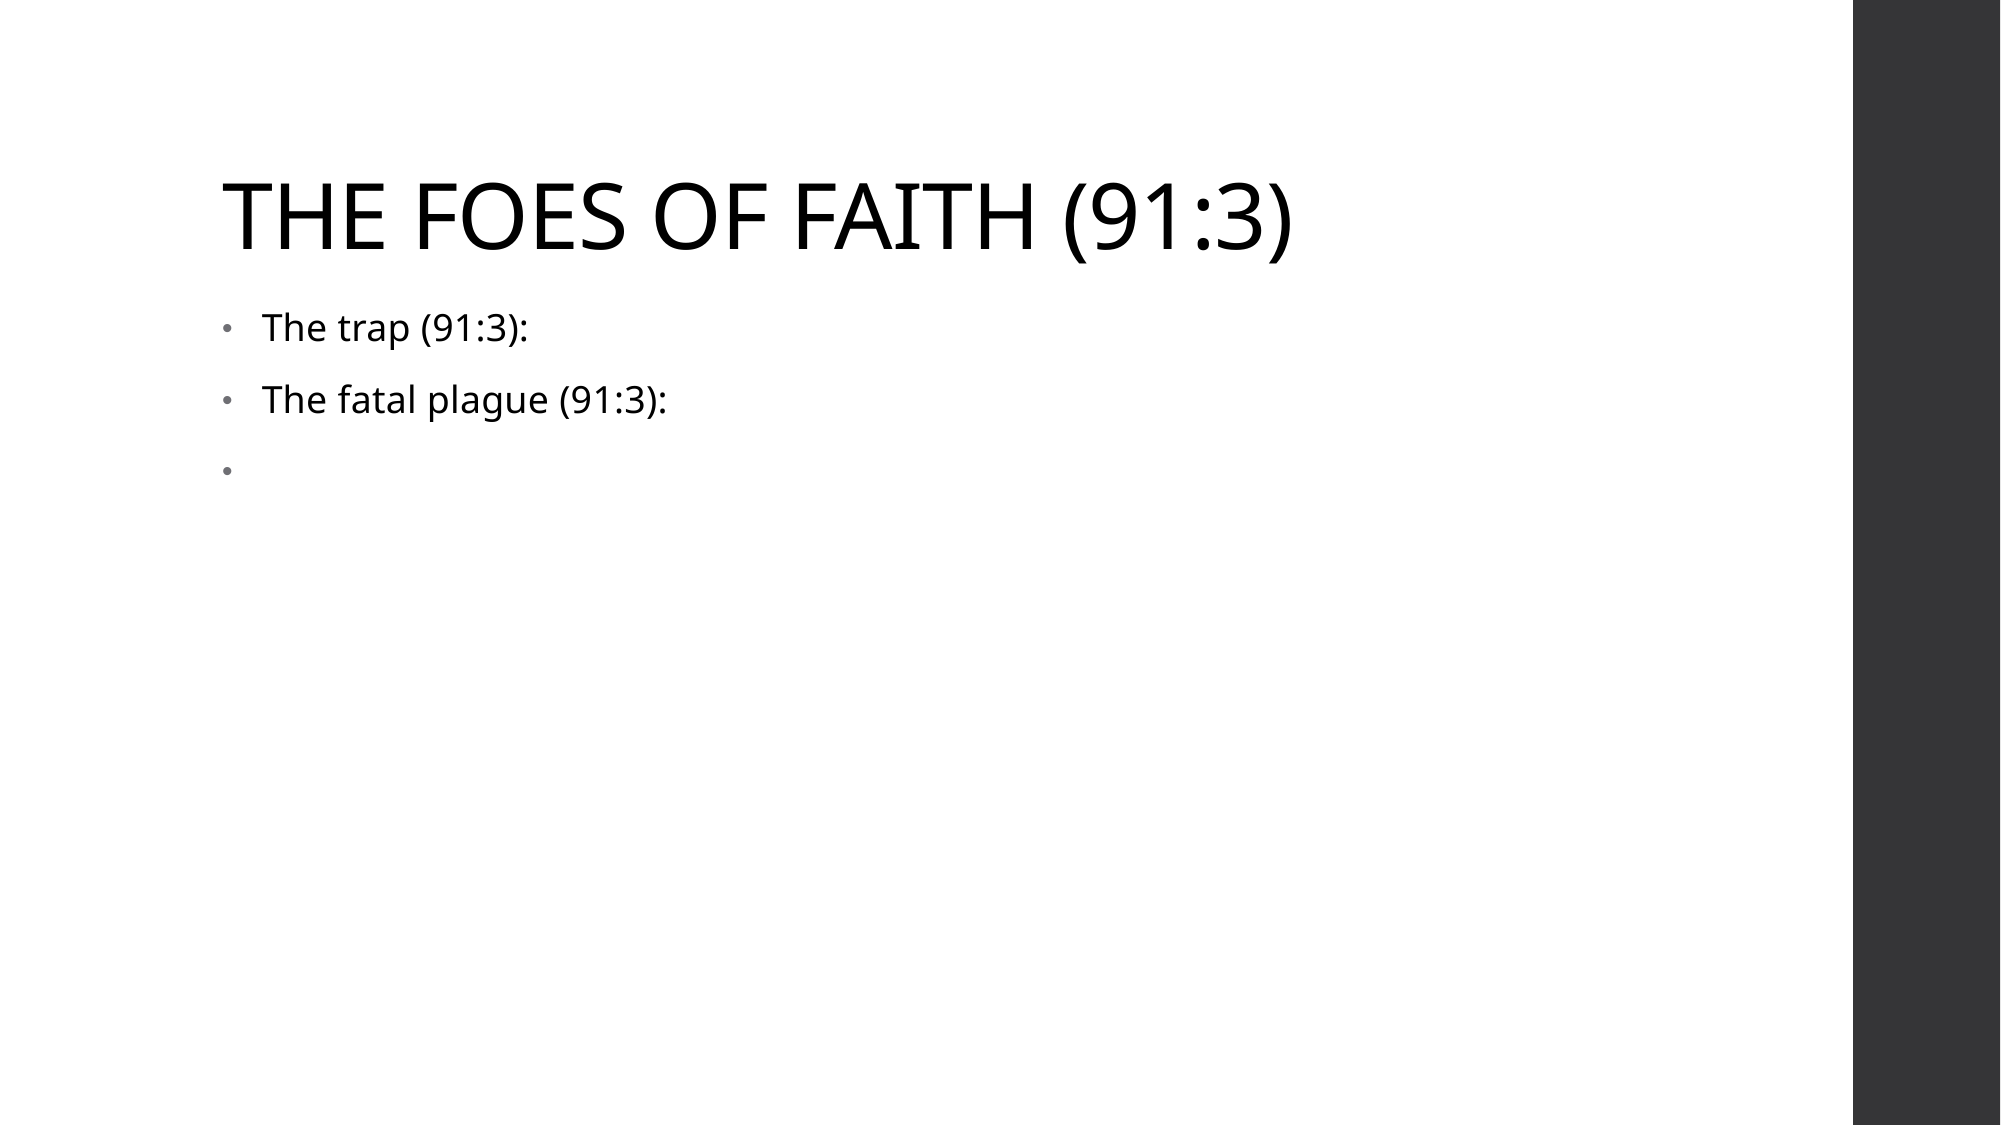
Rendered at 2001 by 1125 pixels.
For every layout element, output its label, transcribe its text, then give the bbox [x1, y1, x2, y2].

list The trap (91:3): The fatal plague (91:3): [206, 299, 1617, 1014]
title THE FOES OF FAITH (91:3) [206, 60, 1797, 278]
